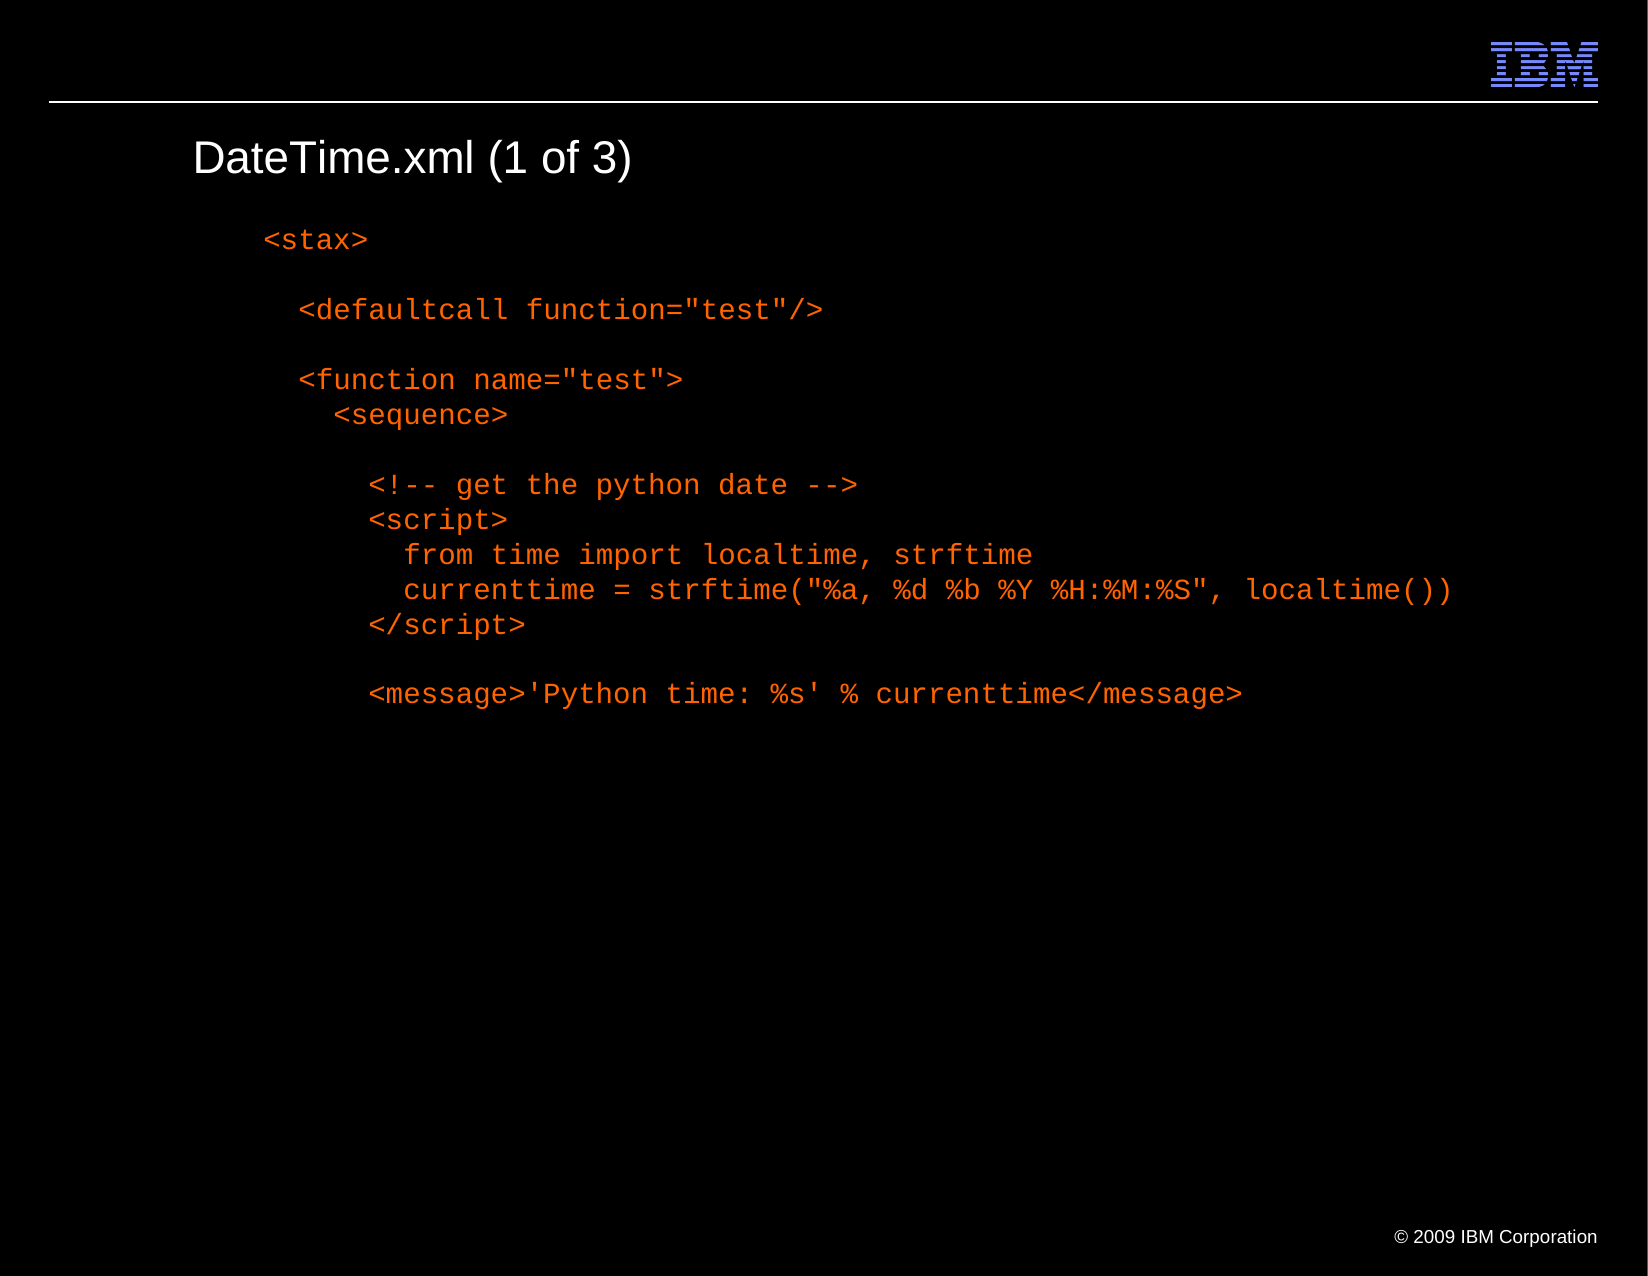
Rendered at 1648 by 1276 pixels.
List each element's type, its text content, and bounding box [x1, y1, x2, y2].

text_box <stax> <defaultcall function="test"/> <function name="test"> <sequence> <!-- get the python date --> <script> from time import localtime, strftime currenttime = strftime("%a, %d %b %Y %H:%M:%S", localtime()) </script> <message>'Python time: %s' % currenttime</message> [248, 212, 1648, 788]
title DateTime.xml (1 of 3) [175, 125, 1648, 219]
picture [1491, 42, 1598, 87]
